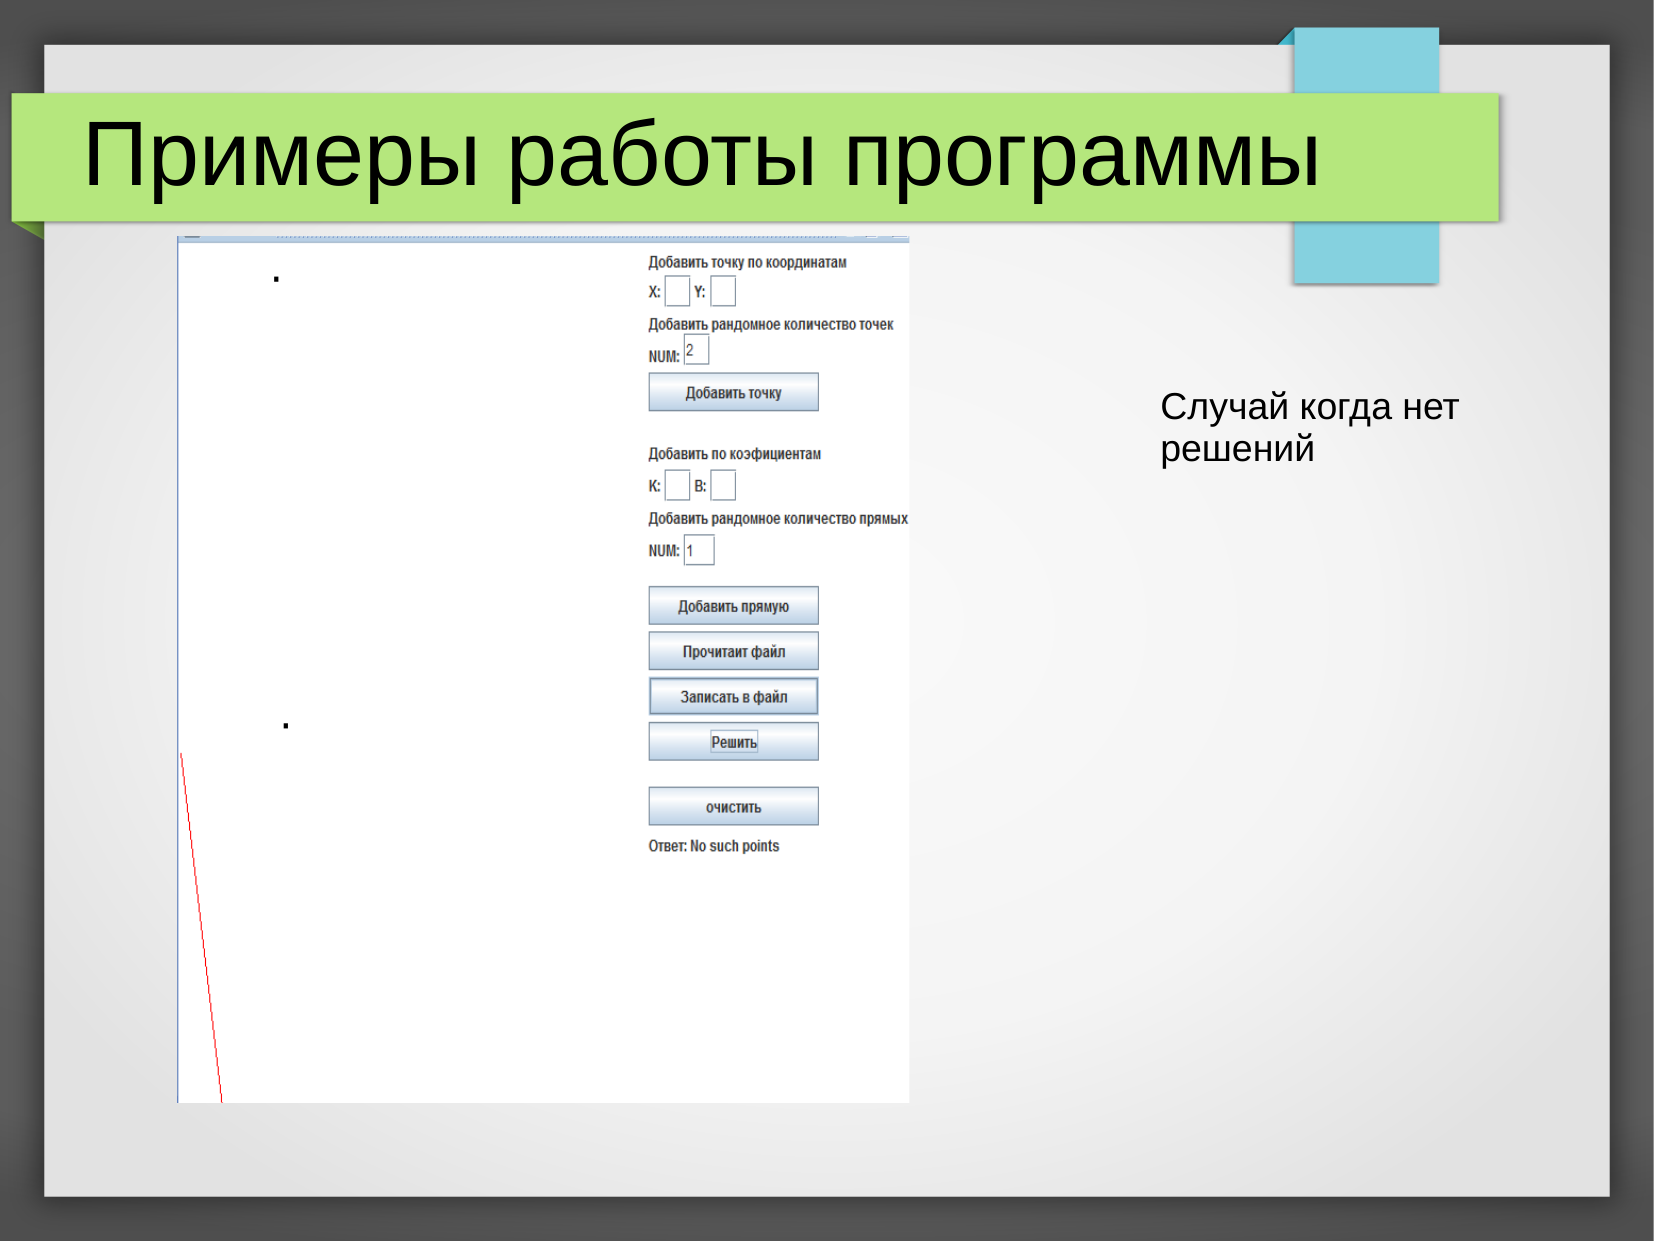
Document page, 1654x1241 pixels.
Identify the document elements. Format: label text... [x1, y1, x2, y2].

picture [0, 0, 1654, 1241]
title Примеры работы программы [82, 51, 1418, 257]
text_box Случай когда нет решений [1145, 377, 1512, 519]
